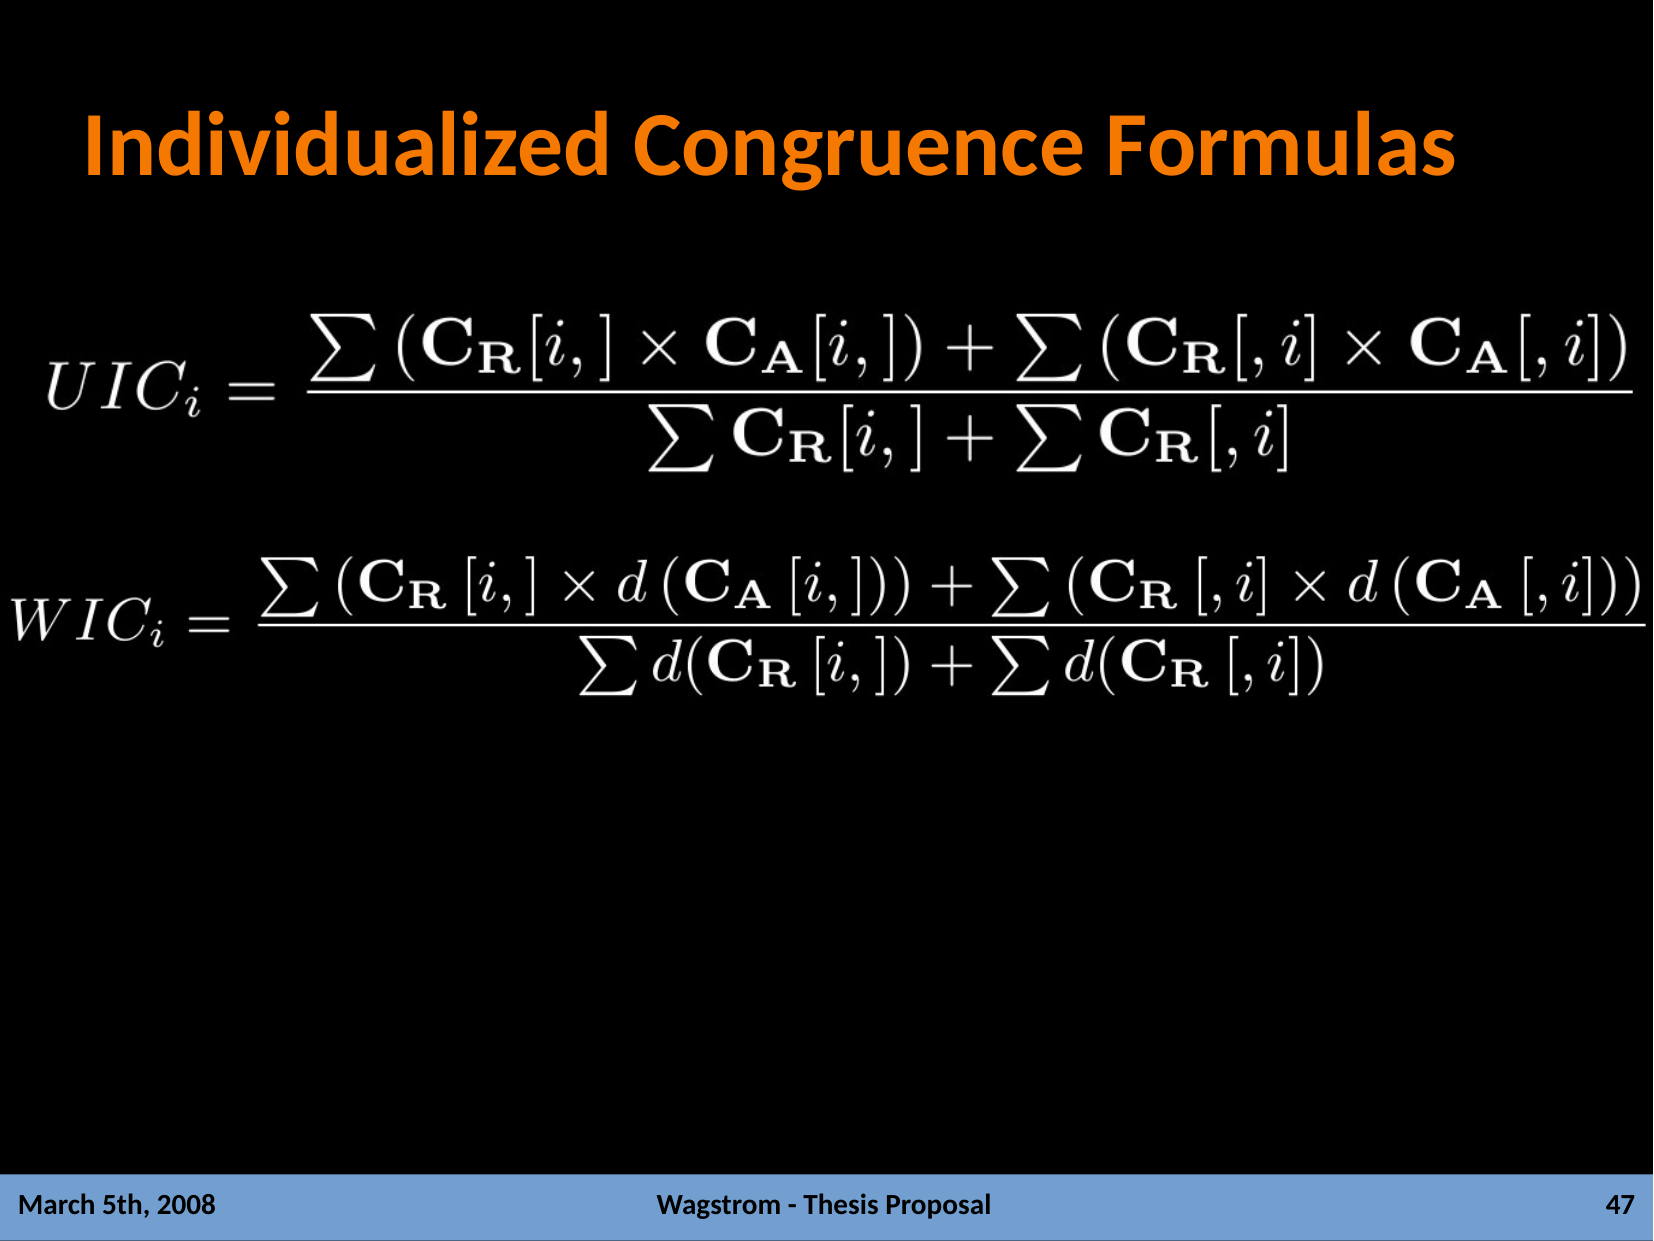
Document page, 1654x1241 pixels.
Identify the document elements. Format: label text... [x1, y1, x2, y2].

picture [37, 288, 1648, 488]
title Individualized Congruence Formulas [82, 56, 1571, 250]
picture [4, 543, 1653, 700]
